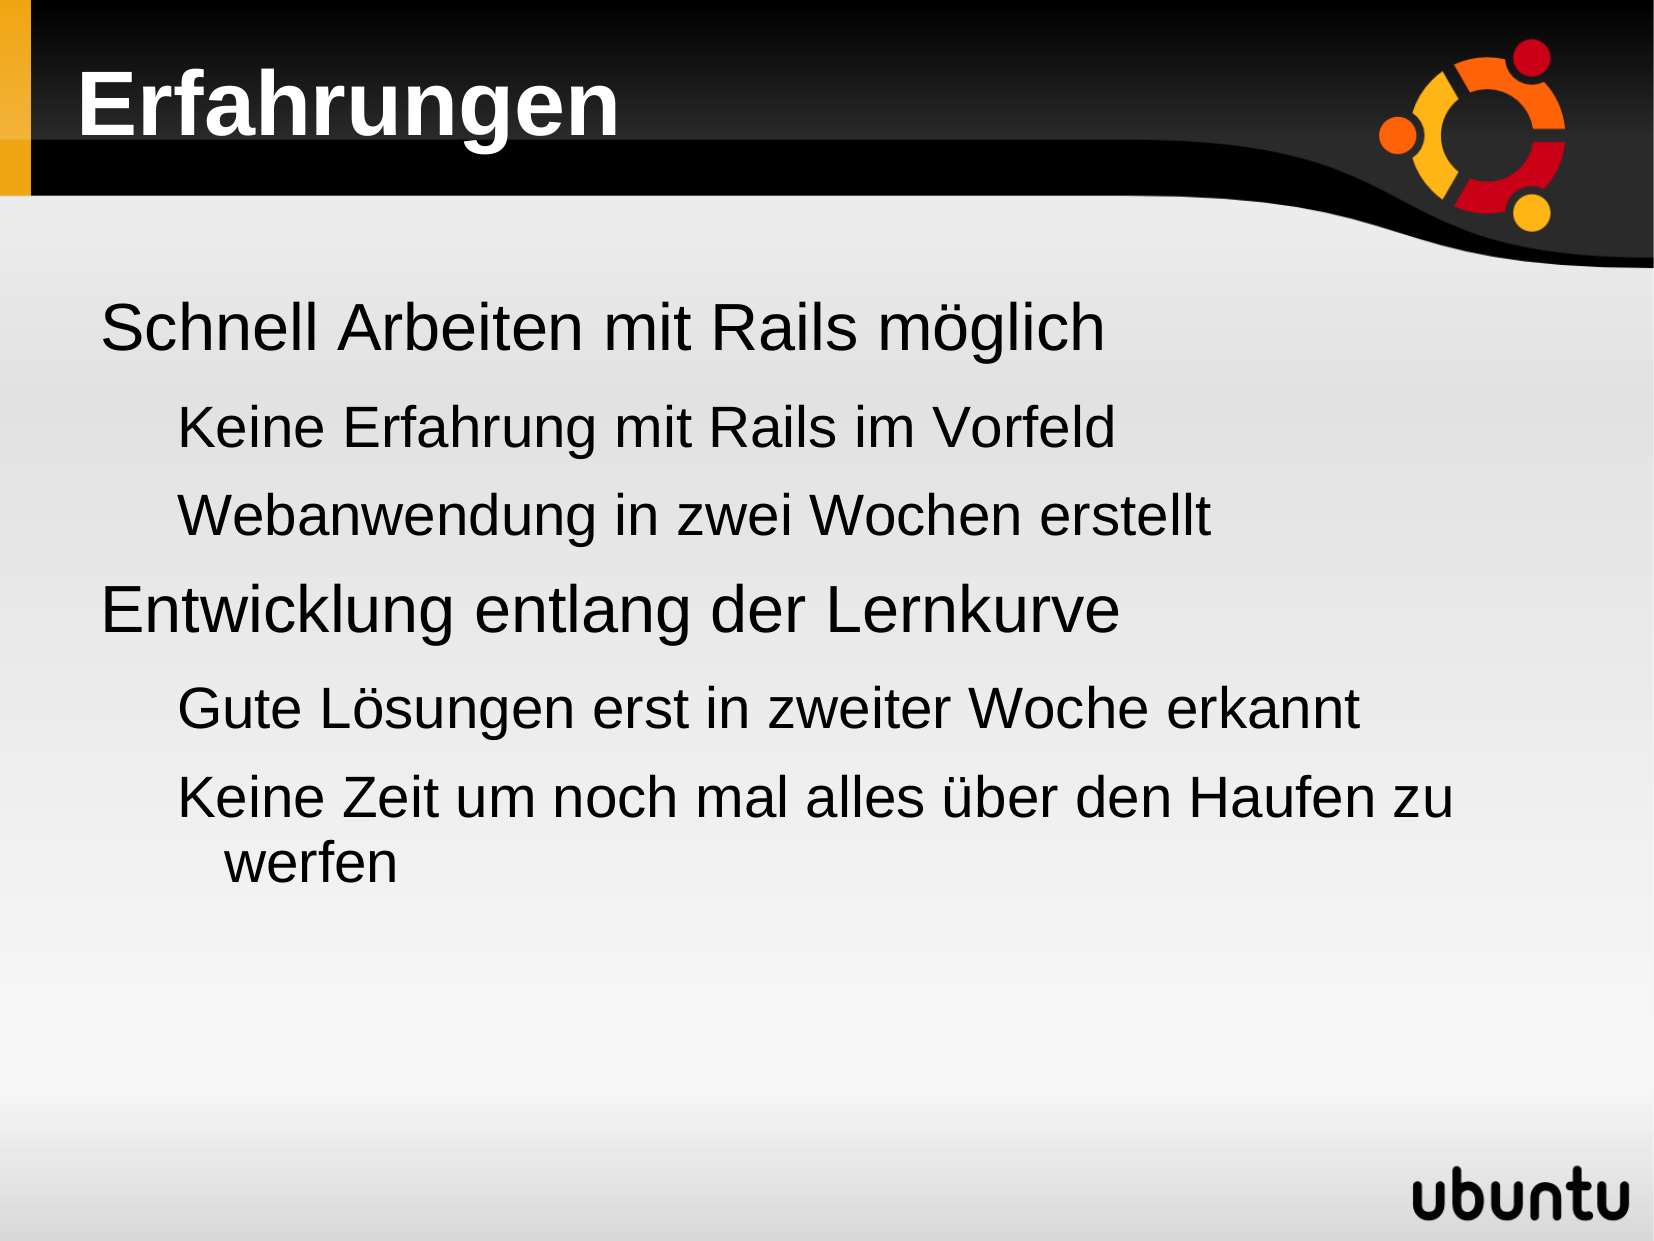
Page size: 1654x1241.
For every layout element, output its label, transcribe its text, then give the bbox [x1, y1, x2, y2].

title Erfahrungen [76, 7, 1565, 200]
picture [0, 0, 1654, 1241]
list Schnell Arbeiten mit Rails möglich Keine Erfahrung mit Rails im Vorfeld Webanwendung in zwei Wochen erstellt Entwicklung entlang der Lernkurve Gute Lösungen erst in zweiter Woche erkannt Keine Zeit um noch mal alles über den Haufen zu werfen [82, 290, 1571, 1094]
